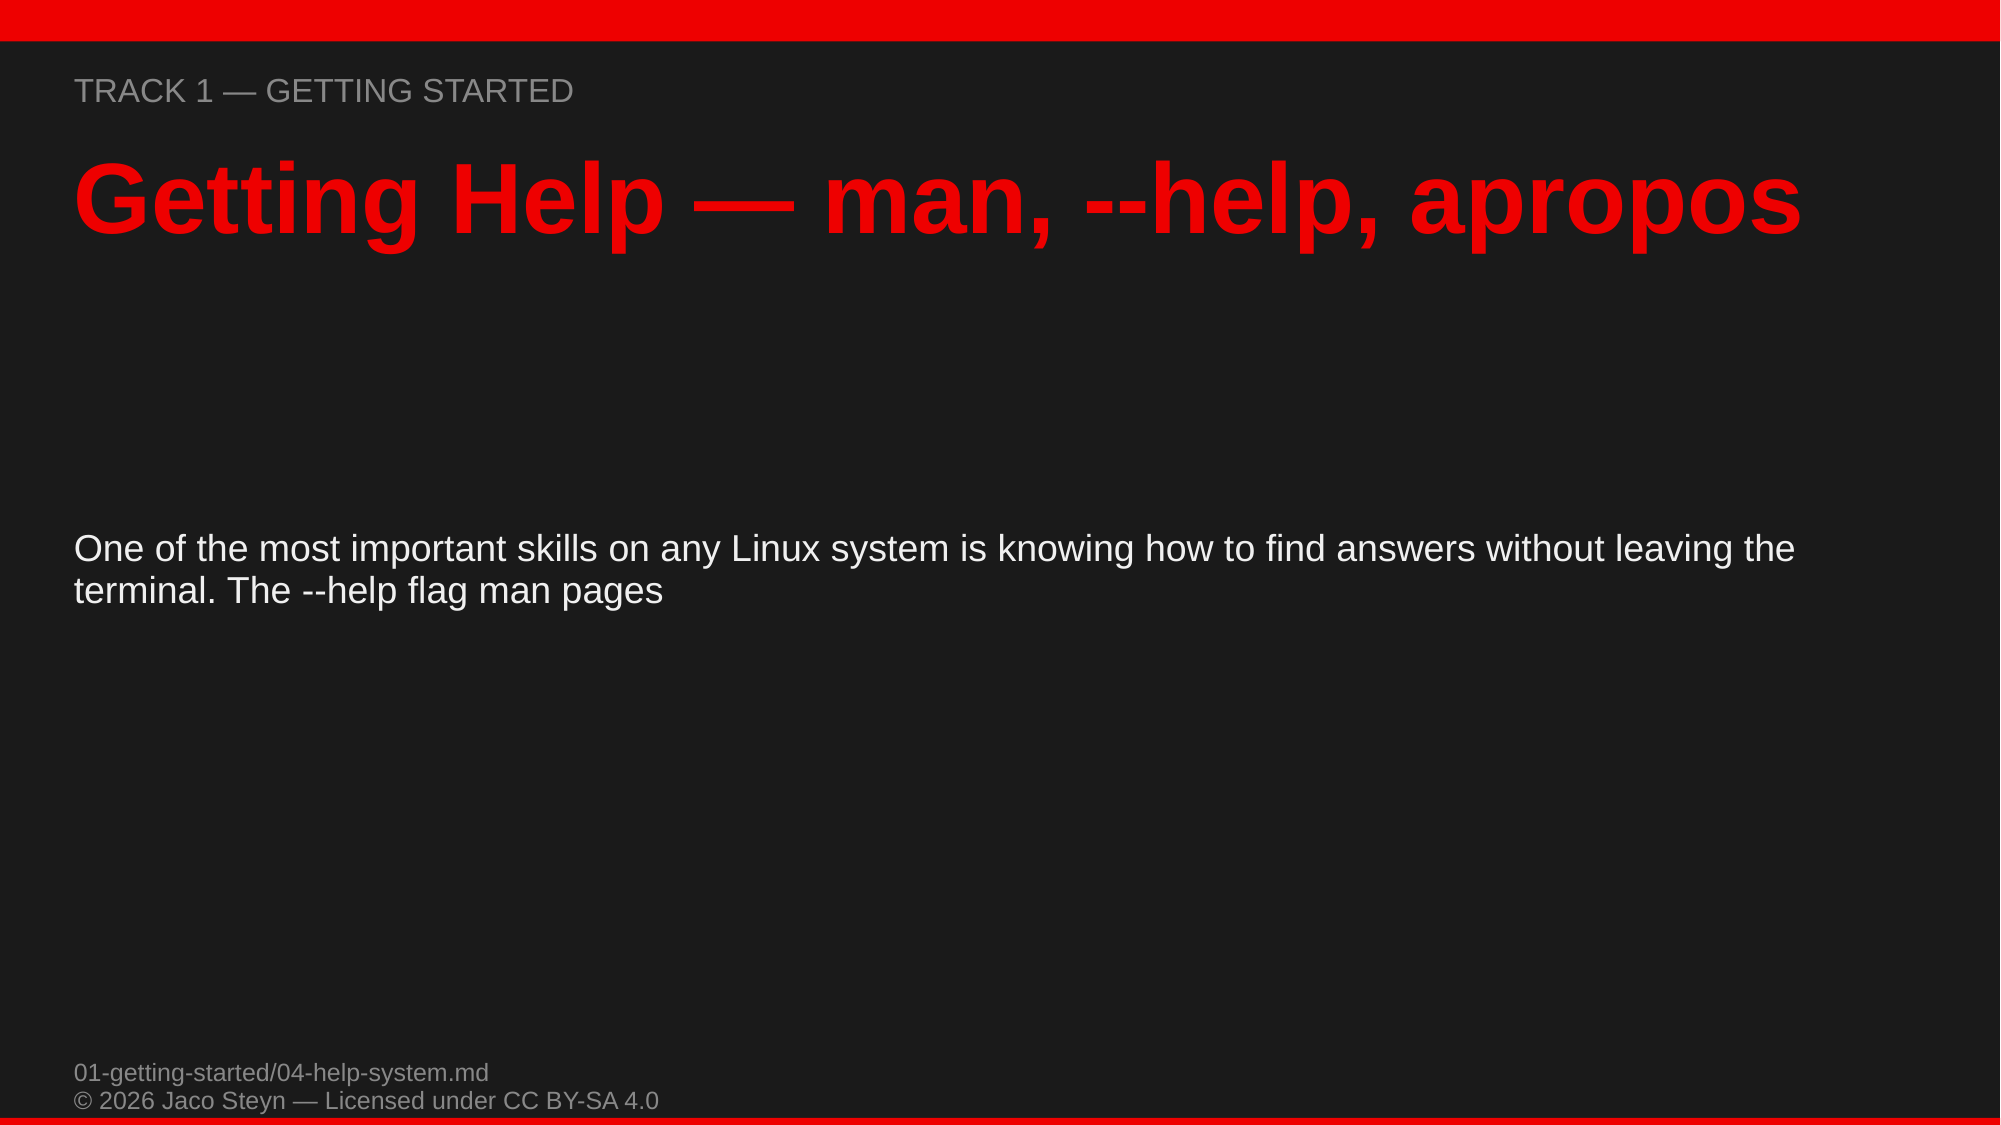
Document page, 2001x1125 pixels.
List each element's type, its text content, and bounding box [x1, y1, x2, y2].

text_box 01-getting-started/04-help-system.md © 2026 Jaco Steyn — Licensed under CC BY-SA 4.0 [59, 1051, 1942, 1111]
text_box TRACK 1 — GETTING STARTED [59, 64, 1942, 119]
text_box [0, 0, 2001, 42]
text_box Getting Help — man, --help, apropos [59, 135, 1942, 461]
text_box One of the most important skills on any Linux system is knowing how to find answers without leaving the terminal. The --help flag man pages [59, 519, 1942, 727]
text_box [0, 1117, 2001, 1125]
